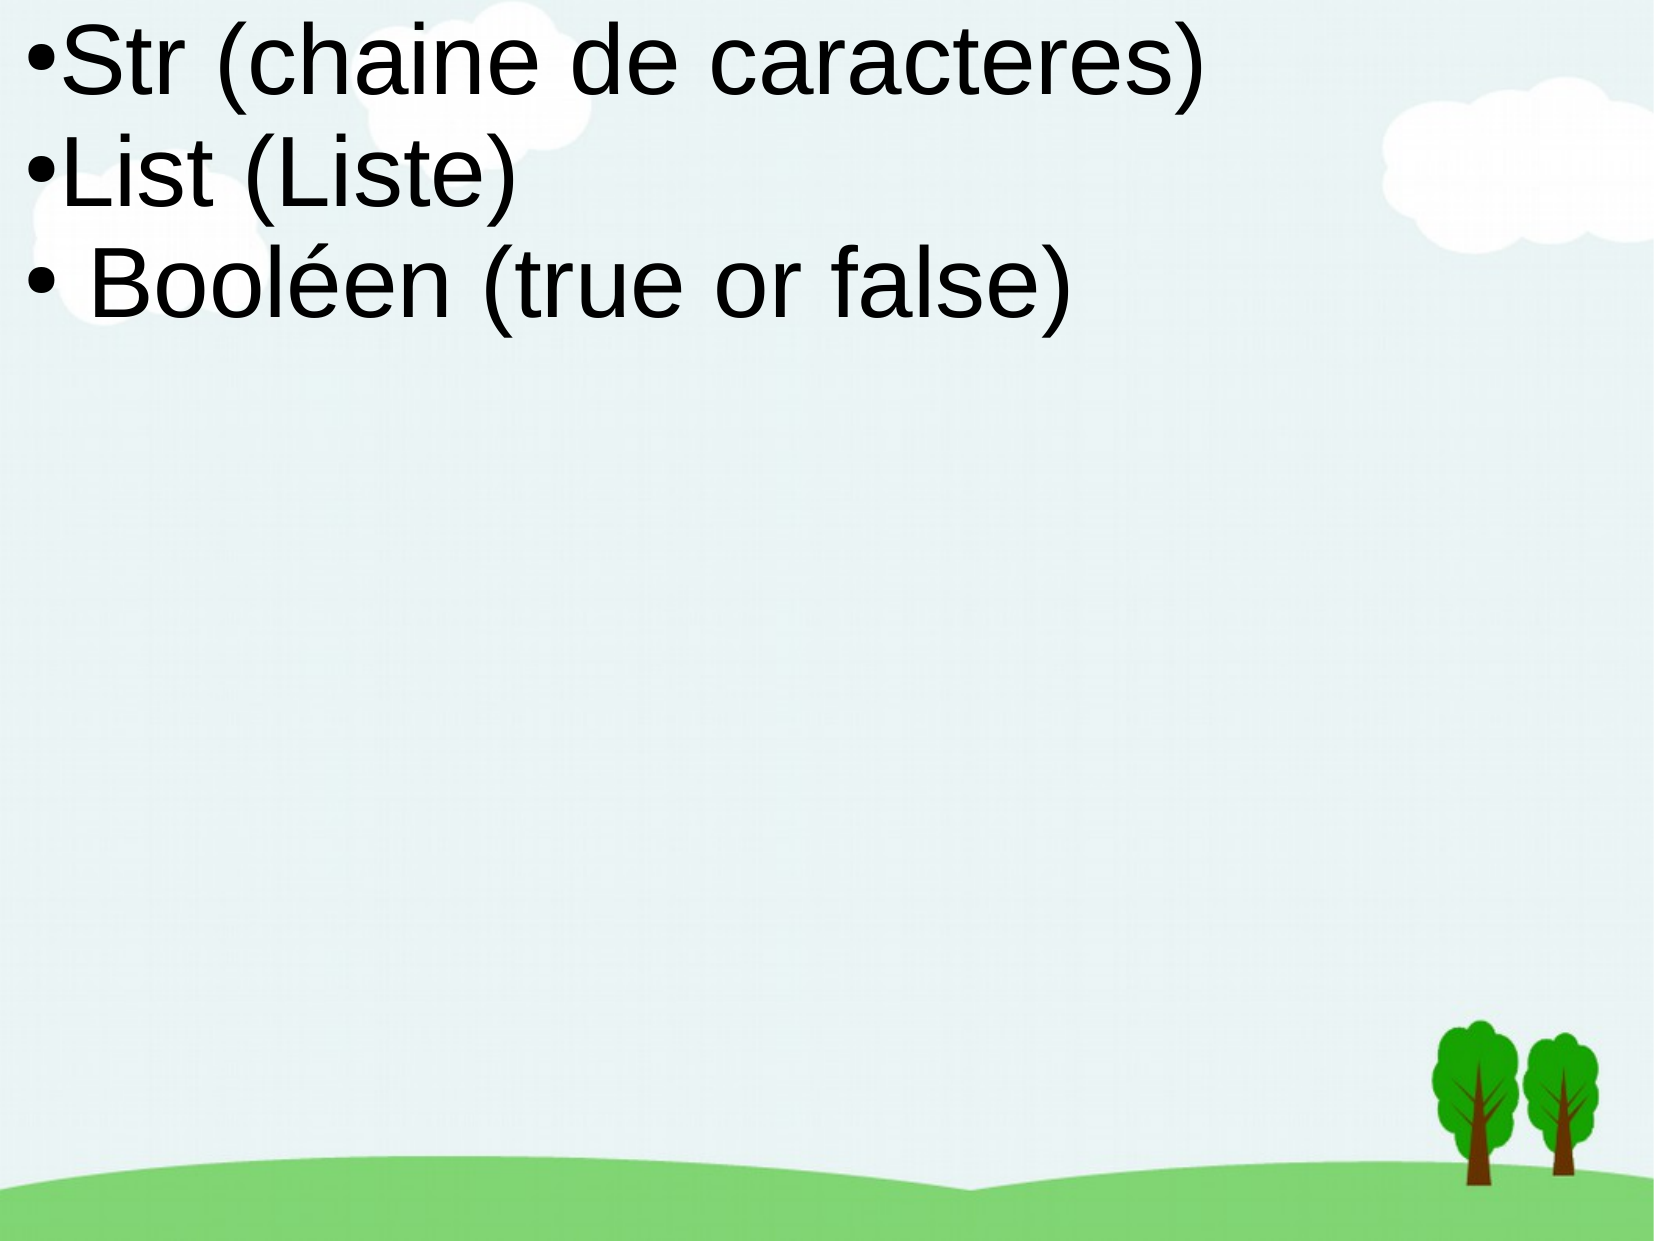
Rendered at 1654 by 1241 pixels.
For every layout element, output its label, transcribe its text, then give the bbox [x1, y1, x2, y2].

picture [0, 0, 1654, 1241]
subtitle Str (chaine de caracteres) List (Liste) Booléen (true or false) [23, 0, 1512, 561]
